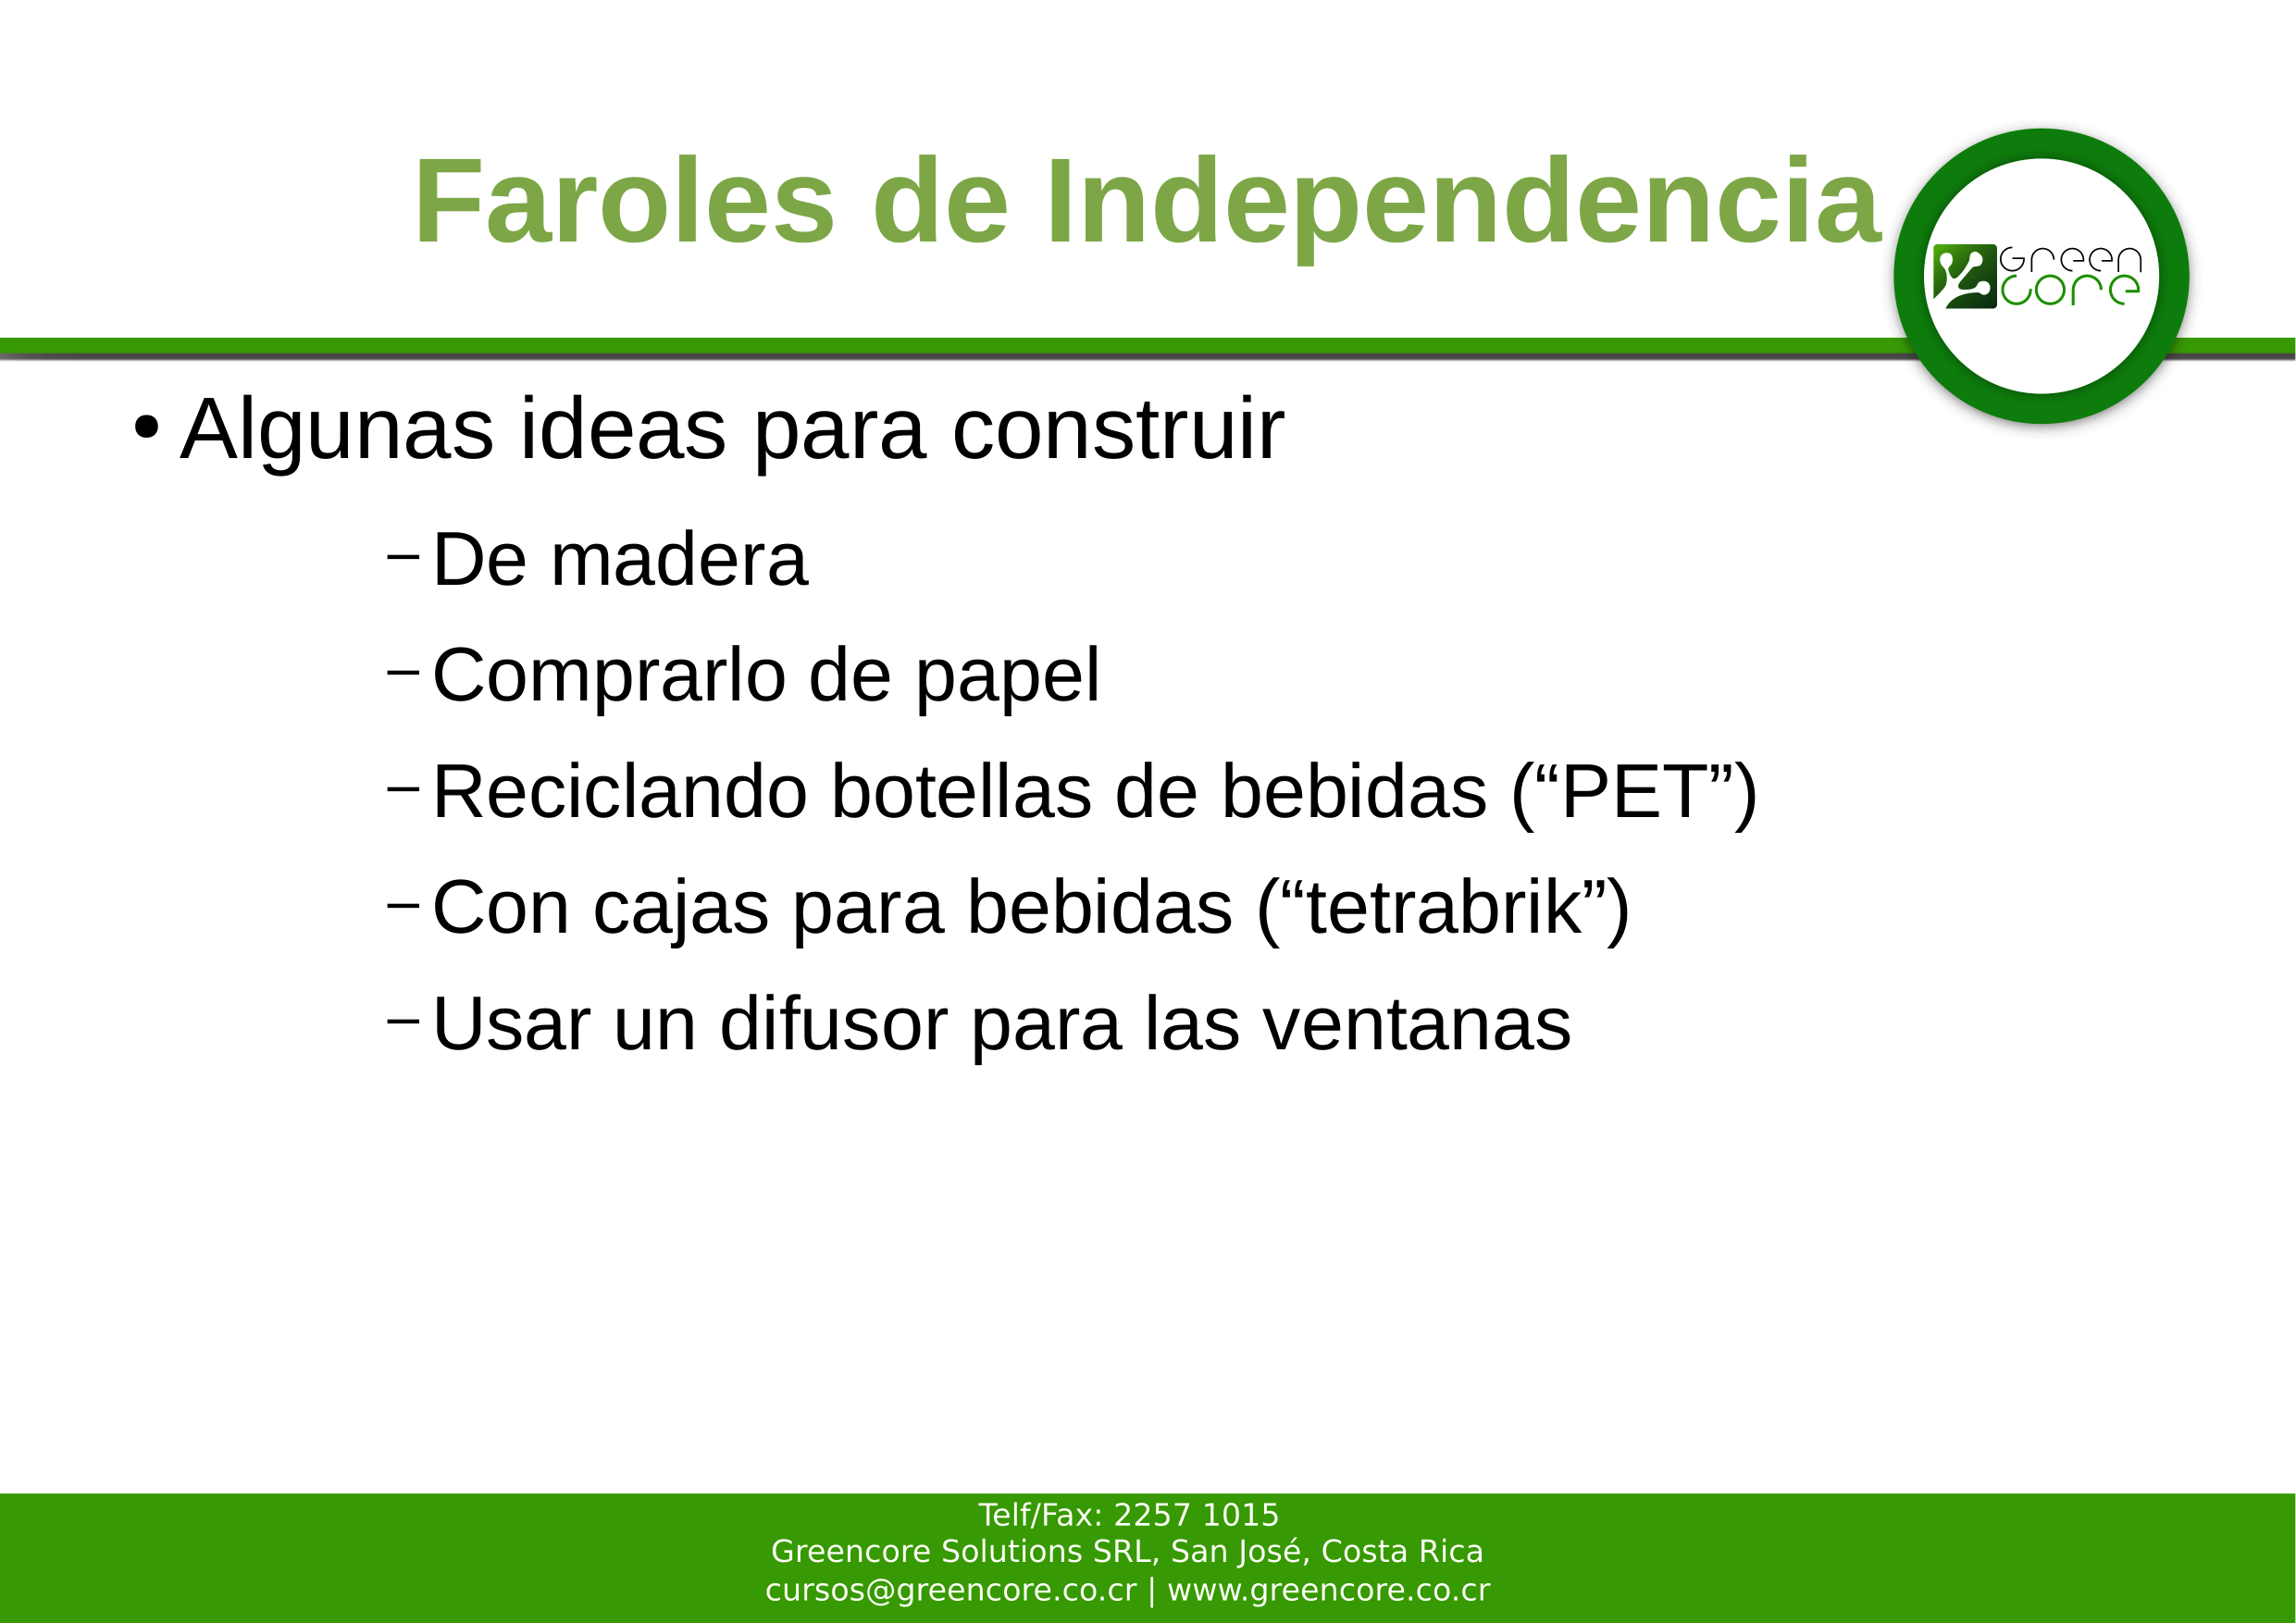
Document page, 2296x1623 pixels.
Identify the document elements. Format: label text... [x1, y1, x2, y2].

picture [0, 0, 2296, 1623]
list Algunas ideas para construir De madera Comprarlo de papel Reciclando botellas de bebidas (“PET”) Con cajas para bebidas (“tetrabrik”) Usar un difusor para las ventanas [115, 379, 2181, 1489]
title Faroles de Independencia [115, 64, 2181, 336]
